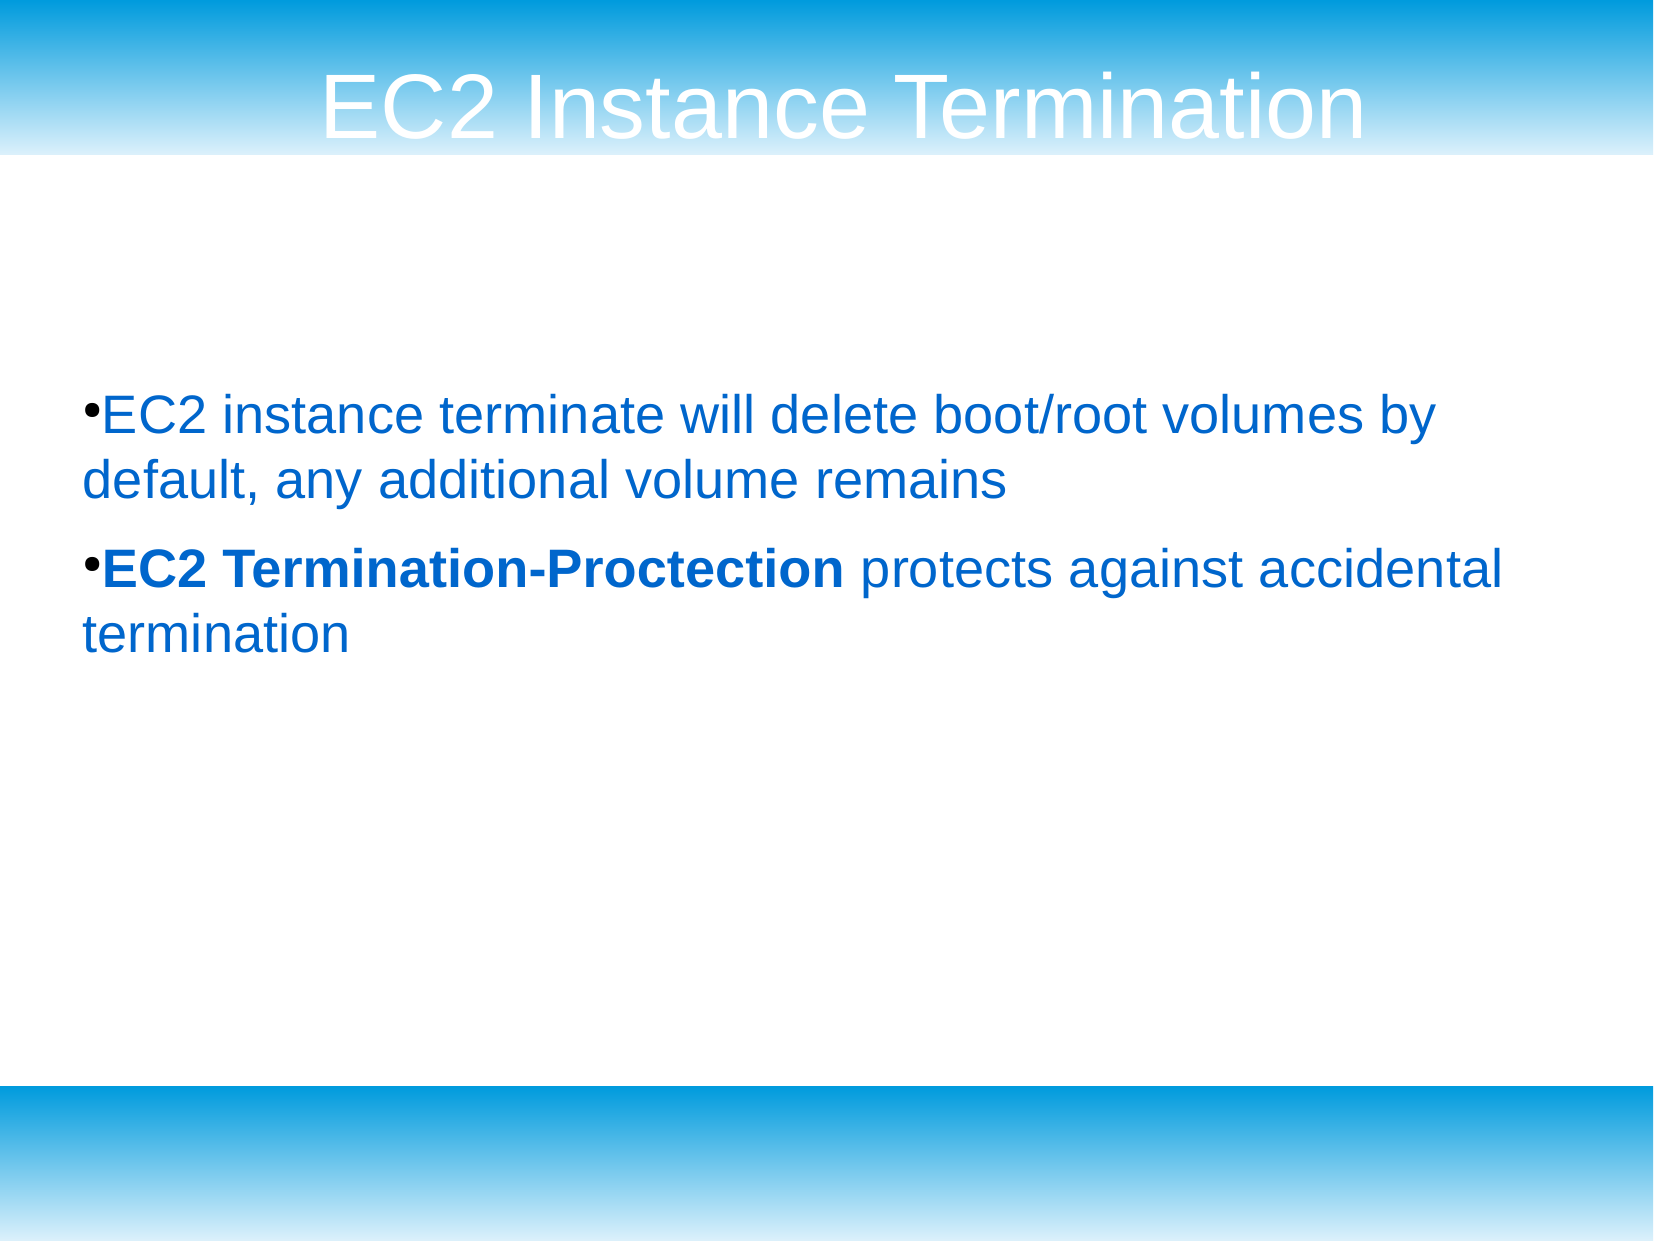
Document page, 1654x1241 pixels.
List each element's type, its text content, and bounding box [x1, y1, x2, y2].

title EC2 Instance Termination [82, 0, 1607, 205]
list EC2 instance terminate will delete boot/root volumes by default, any additional volume remains EC2 Termination-Proctection protects against accidental termination [82, 290, 1571, 1010]
